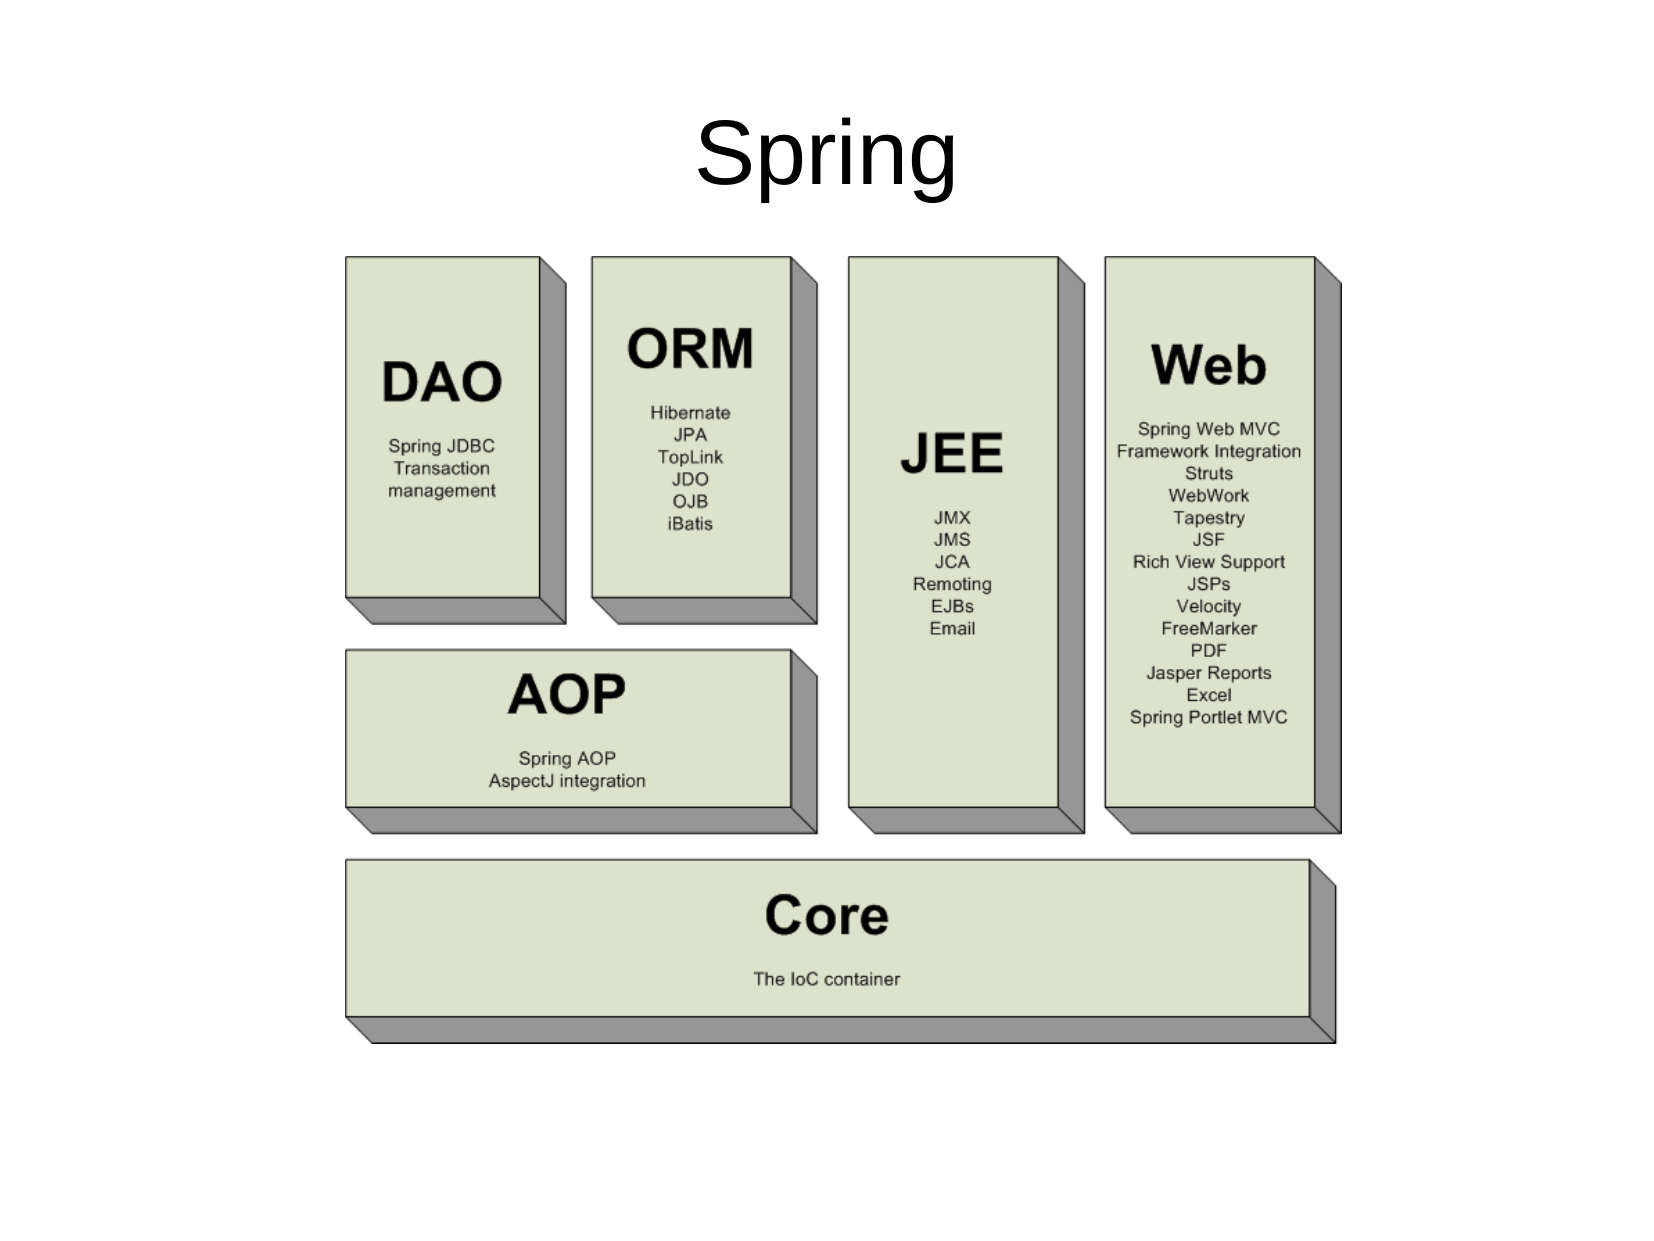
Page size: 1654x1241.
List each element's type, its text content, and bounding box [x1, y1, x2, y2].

title Spring [82, 49, 1571, 257]
text_box [345, 256, 1342, 1045]
